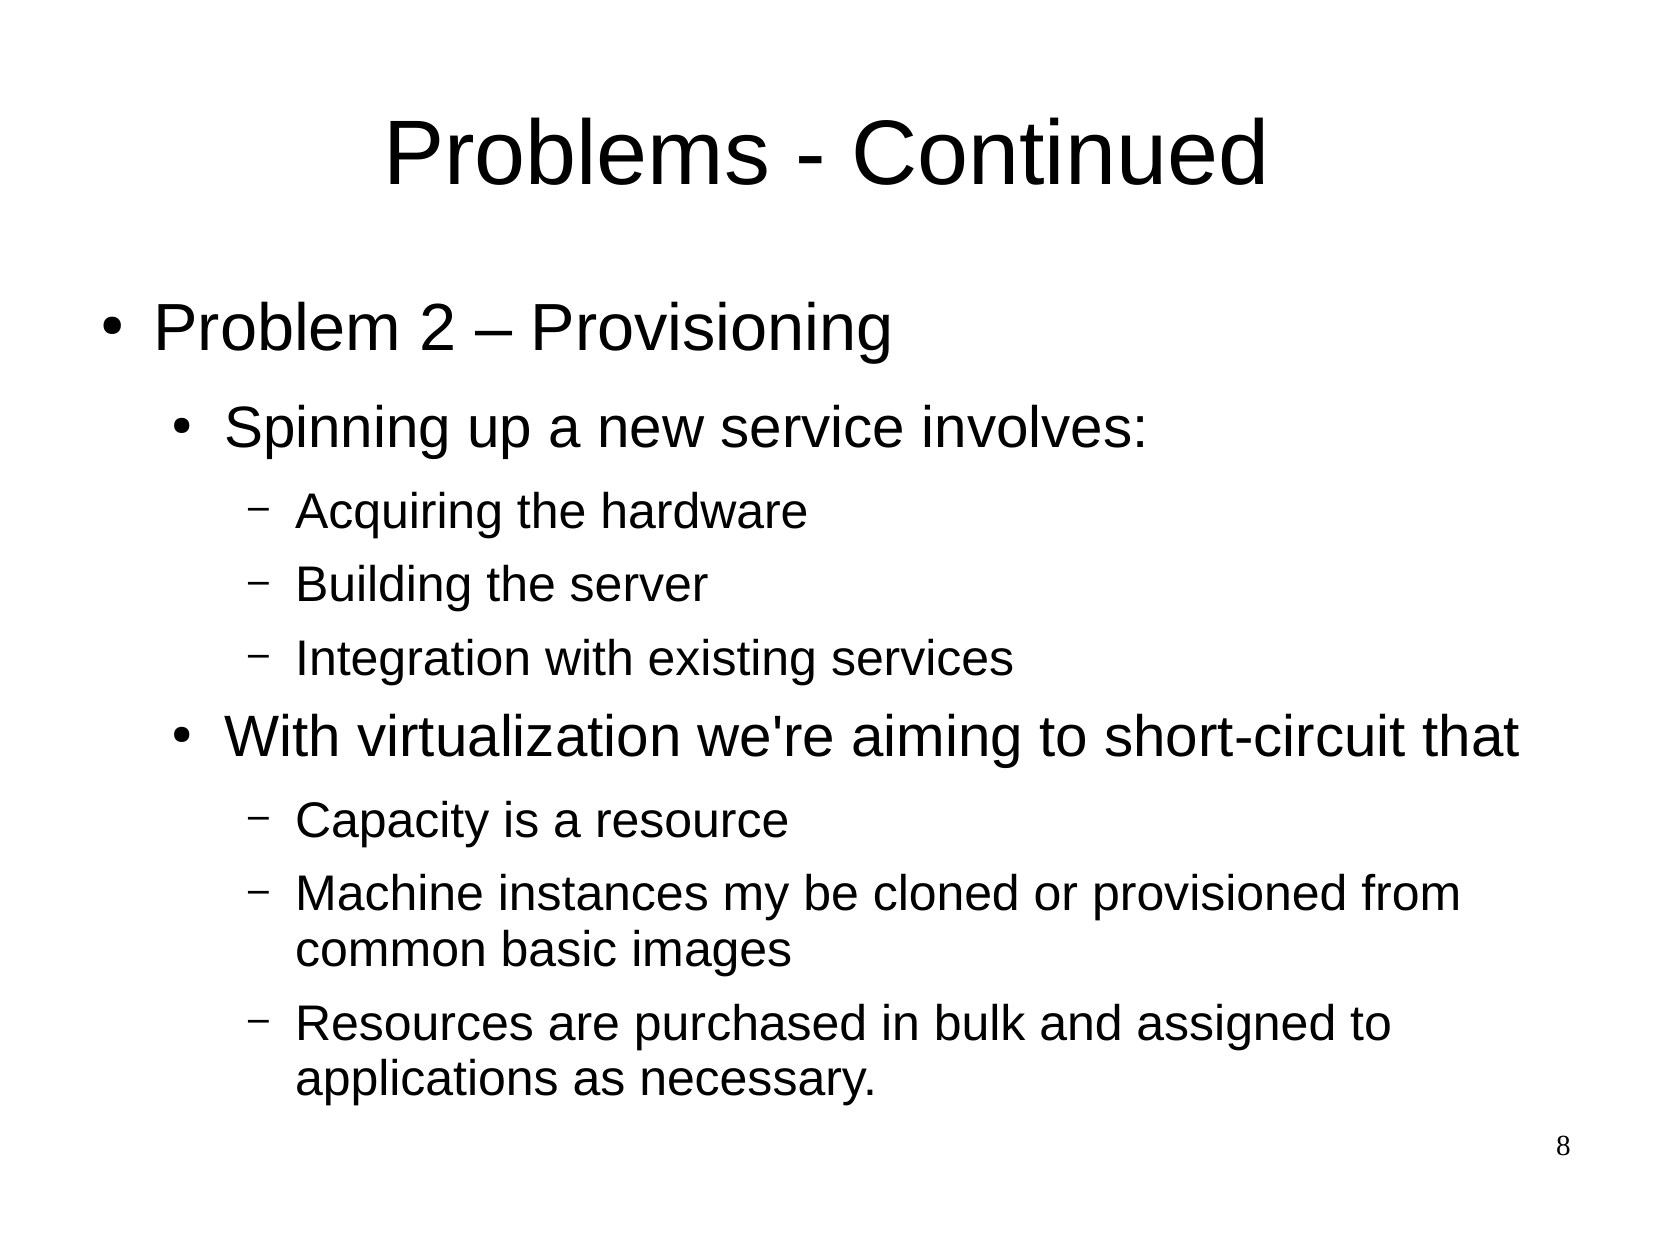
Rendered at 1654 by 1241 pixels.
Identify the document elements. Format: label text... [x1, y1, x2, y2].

list Problem 2 – Provisioning Spinning up a new service involves: Acquiring the hardware Building the server Integration with existing services With virtualization we're aiming to short-circuit that Capacity is a resource Machine instances my be cloned or provisioned from common basic images Resources are purchased in bulk and assigned to applications as necessary. [82, 290, 1571, 1109]
title Problems - Continued [82, 49, 1571, 257]
